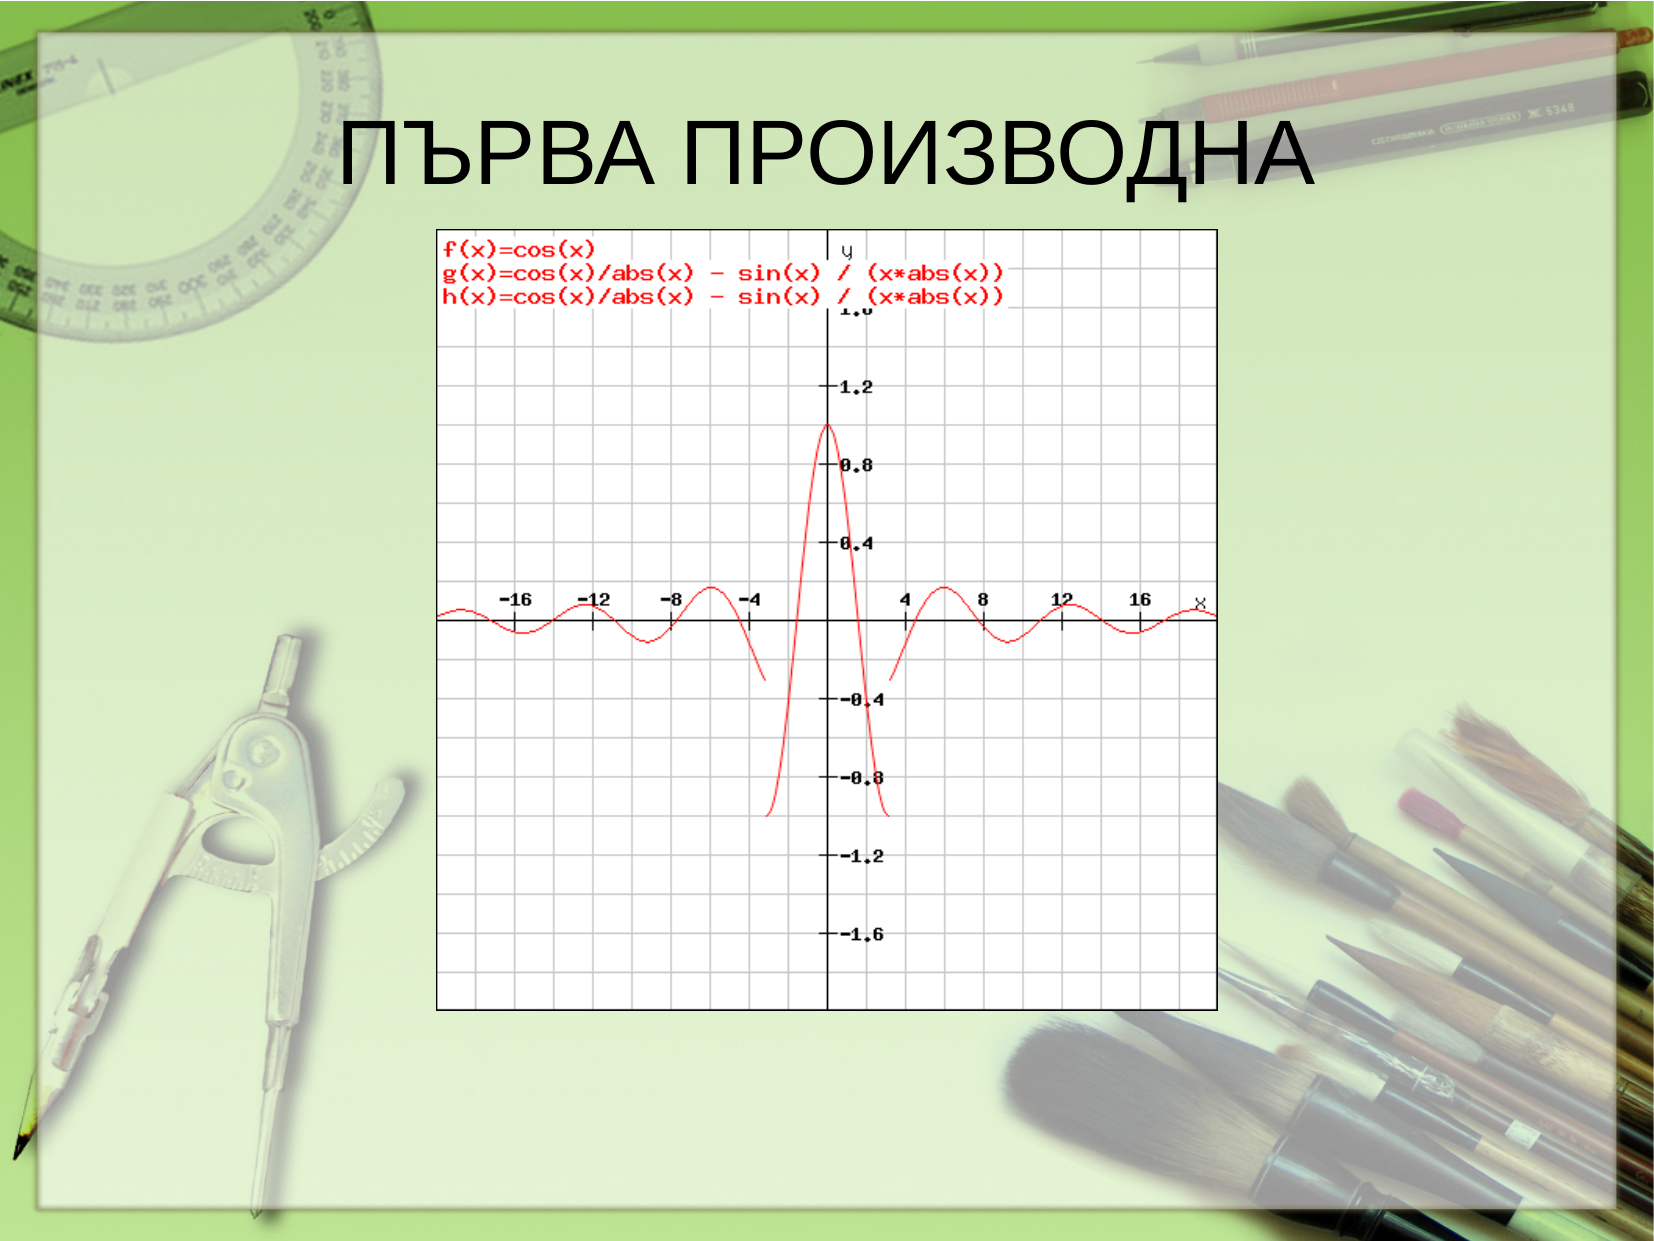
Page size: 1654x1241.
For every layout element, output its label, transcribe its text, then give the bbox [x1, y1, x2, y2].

title ПЪРВА ПРОИЗВОДНА [82, 49, 1571, 257]
picture [0, 1, 1654, 1241]
